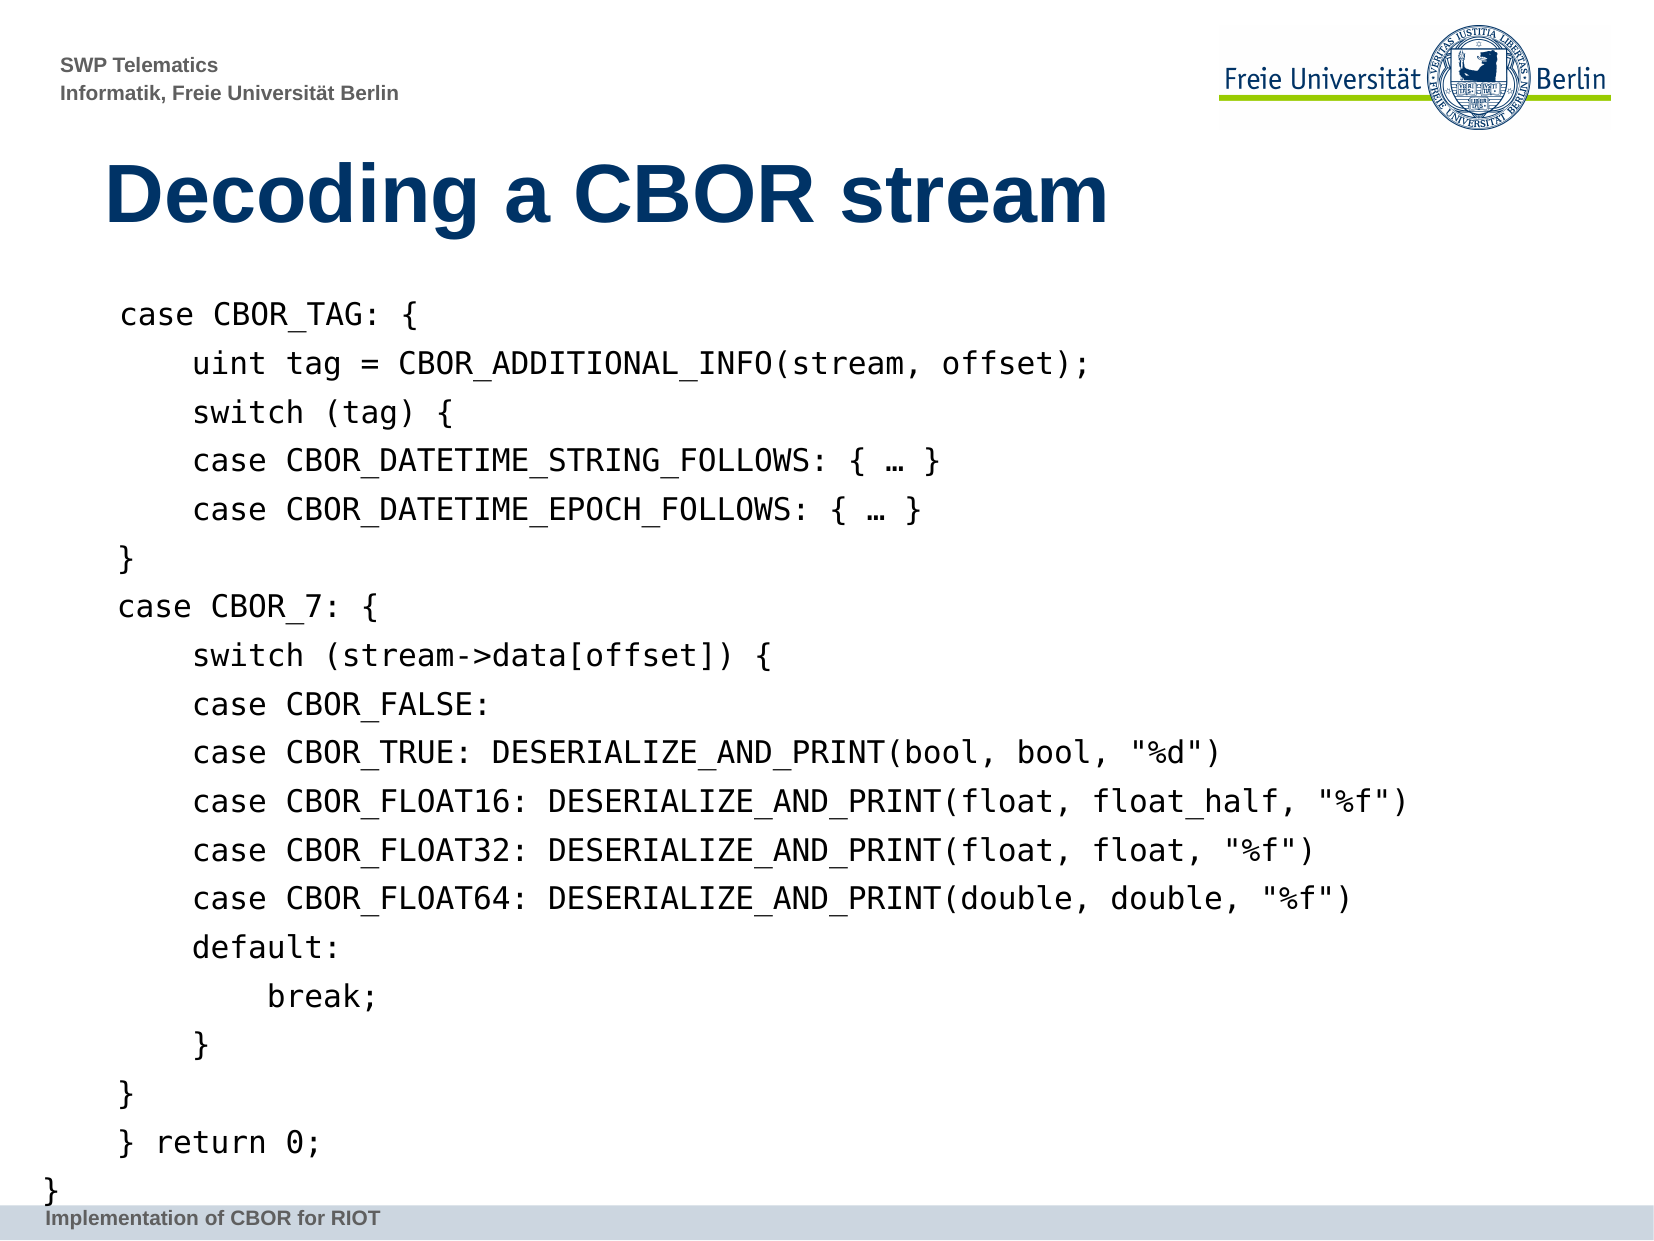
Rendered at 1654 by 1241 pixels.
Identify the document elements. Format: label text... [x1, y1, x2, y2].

title Decoding a CBOR stream [45, 147, 1609, 260]
list case CBOR_TAG: { uint tag = CBOR_ADDITIONAL_INFO(stream, offset); switch (tag) { case CBOR_DATETIME_STRING_FOLLOWS: { … } case CBOR_DATETIME_EPOCH_FOLLOWS: { … } } case CBOR_7: { switch (stream->data[offset]) { case CBOR_FALSE: case CBOR_TRUE: DESERIALIZE_AND_PRINT(bool, bool, "%d") case CBOR_FLOAT16: DESERIALIZE_AND_PRINT(float, float_half, "%f") case CBOR_FLOAT32: DESERIALIZE_AND_PRINT(float, float, "%f") case CBOR_FLOAT64: DESERIALIZE_AND_PRINT(double, double, "%f") default: break; } } } return 0; } [41, 296, 1606, 1209]
picture [1219, 25, 1611, 130]
